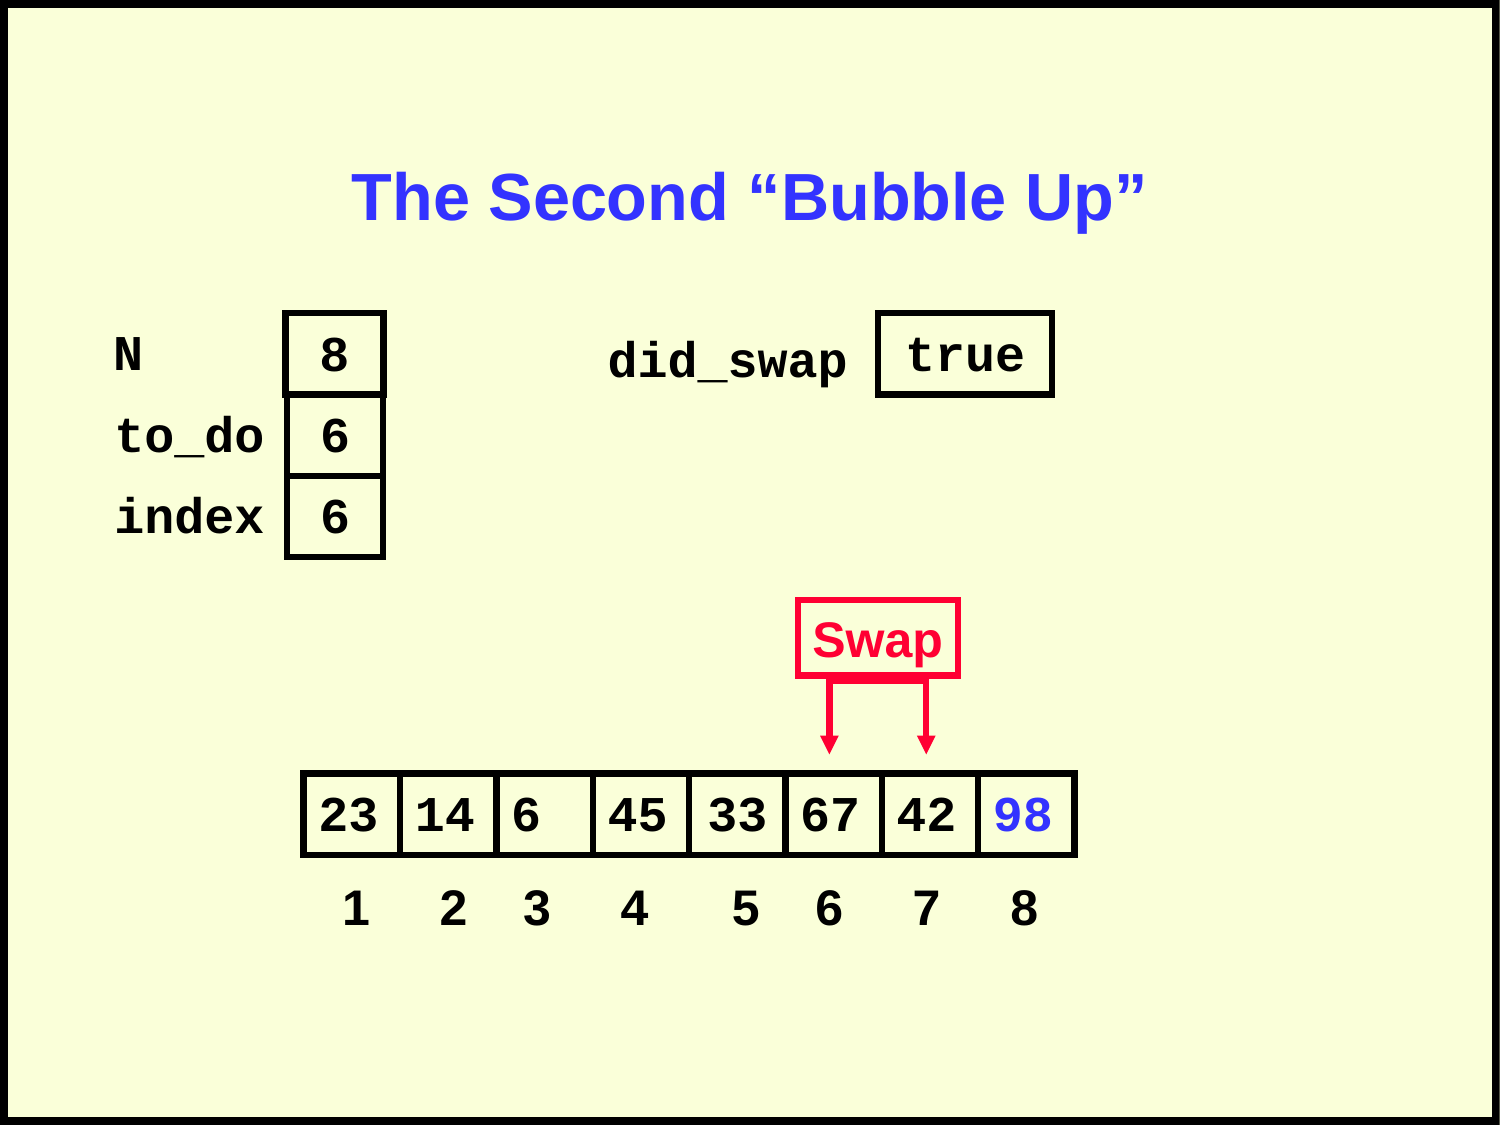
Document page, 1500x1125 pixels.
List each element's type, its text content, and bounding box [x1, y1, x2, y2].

text_box did_swap [592, 319, 877, 395]
text_box 6 [497, 773, 592, 855]
text_box 14 [400, 773, 497, 855]
text_box N [98, 313, 279, 389]
text_box 45 [592, 773, 689, 855]
text_box 33 [689, 773, 786, 855]
text_box Swap [797, 599, 958, 676]
text_box 42 [881, 773, 978, 855]
text_box 6 [286, 395, 384, 475]
text_box true [877, 313, 1053, 395]
text_box 23 [303, 773, 400, 855]
text_box 6 [286, 475, 384, 558]
title The Second “Bubble Up” [112, 99, 1388, 288]
text_box 98 [978, 773, 1075, 855]
text_box 1 2 3 4 5 6 7 8 [327, 868, 1055, 944]
text_box 67 [786, 773, 881, 855]
text_box 8 [285, 313, 384, 395]
text_box index [99, 475, 280, 552]
text_box to_do [99, 394, 280, 470]
